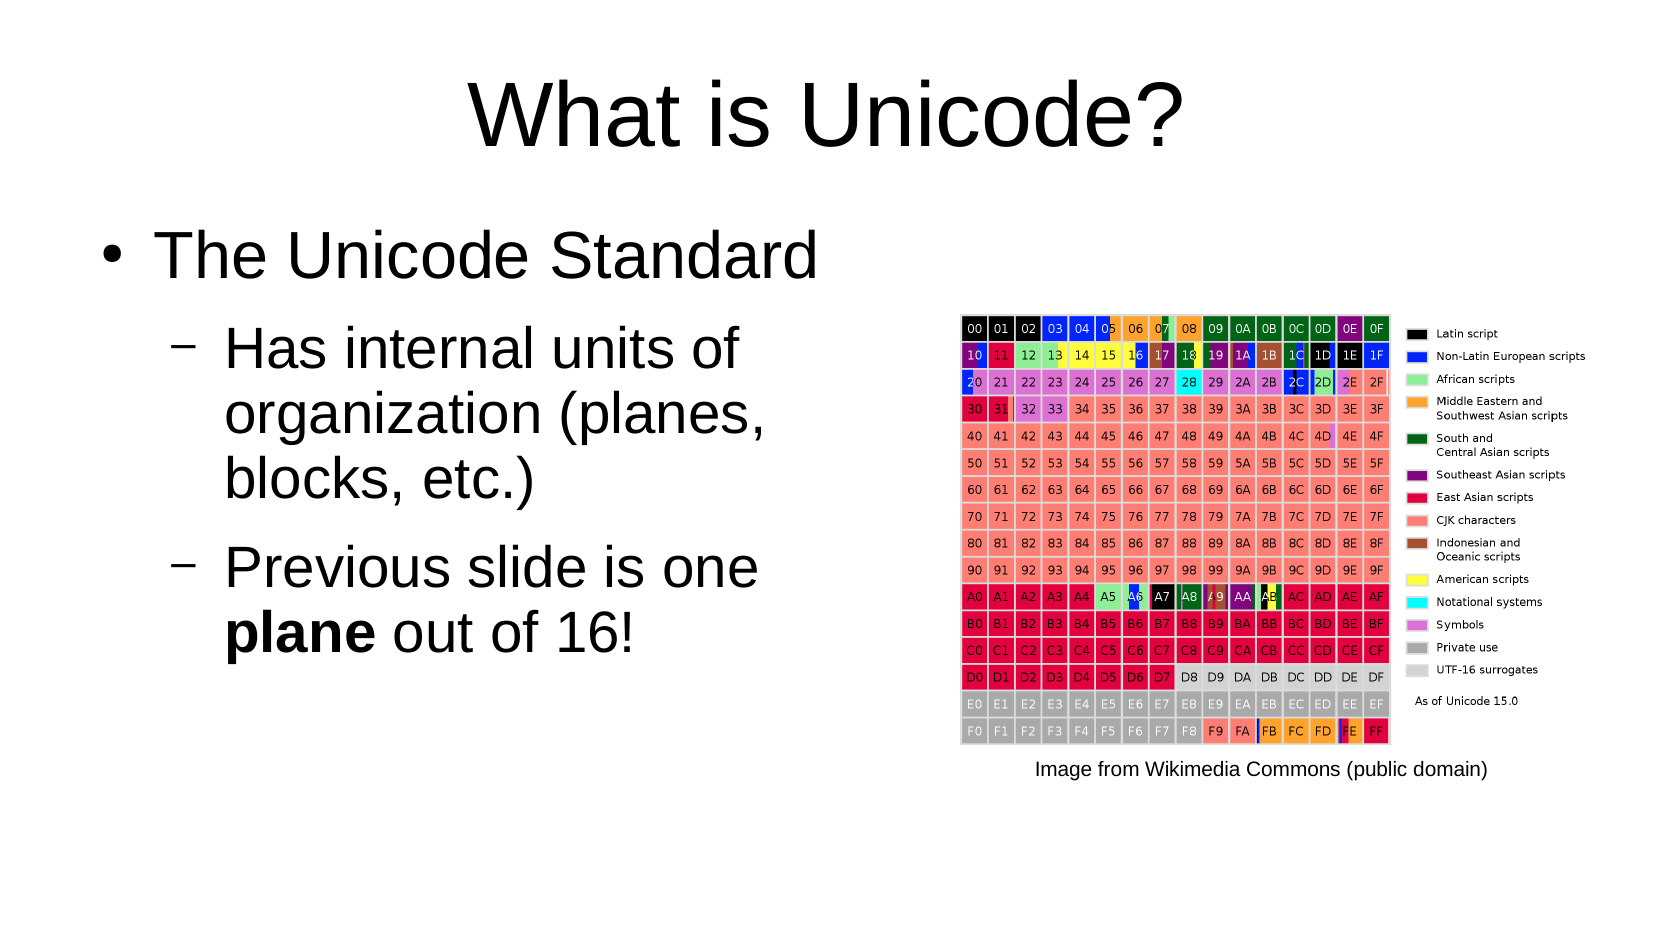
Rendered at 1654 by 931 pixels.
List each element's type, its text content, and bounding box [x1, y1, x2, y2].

list The Unicode Standard Has internal units of organization (planes, blocks, etc.) Previous slide is one plane out of 16! [82, 217, 901, 758]
text_box Image from Wikimedia Commons (public domain) [1020, 750, 1546, 796]
picture [960, 314, 1606, 745]
title What is Unicode? [82, 37, 1571, 193]
